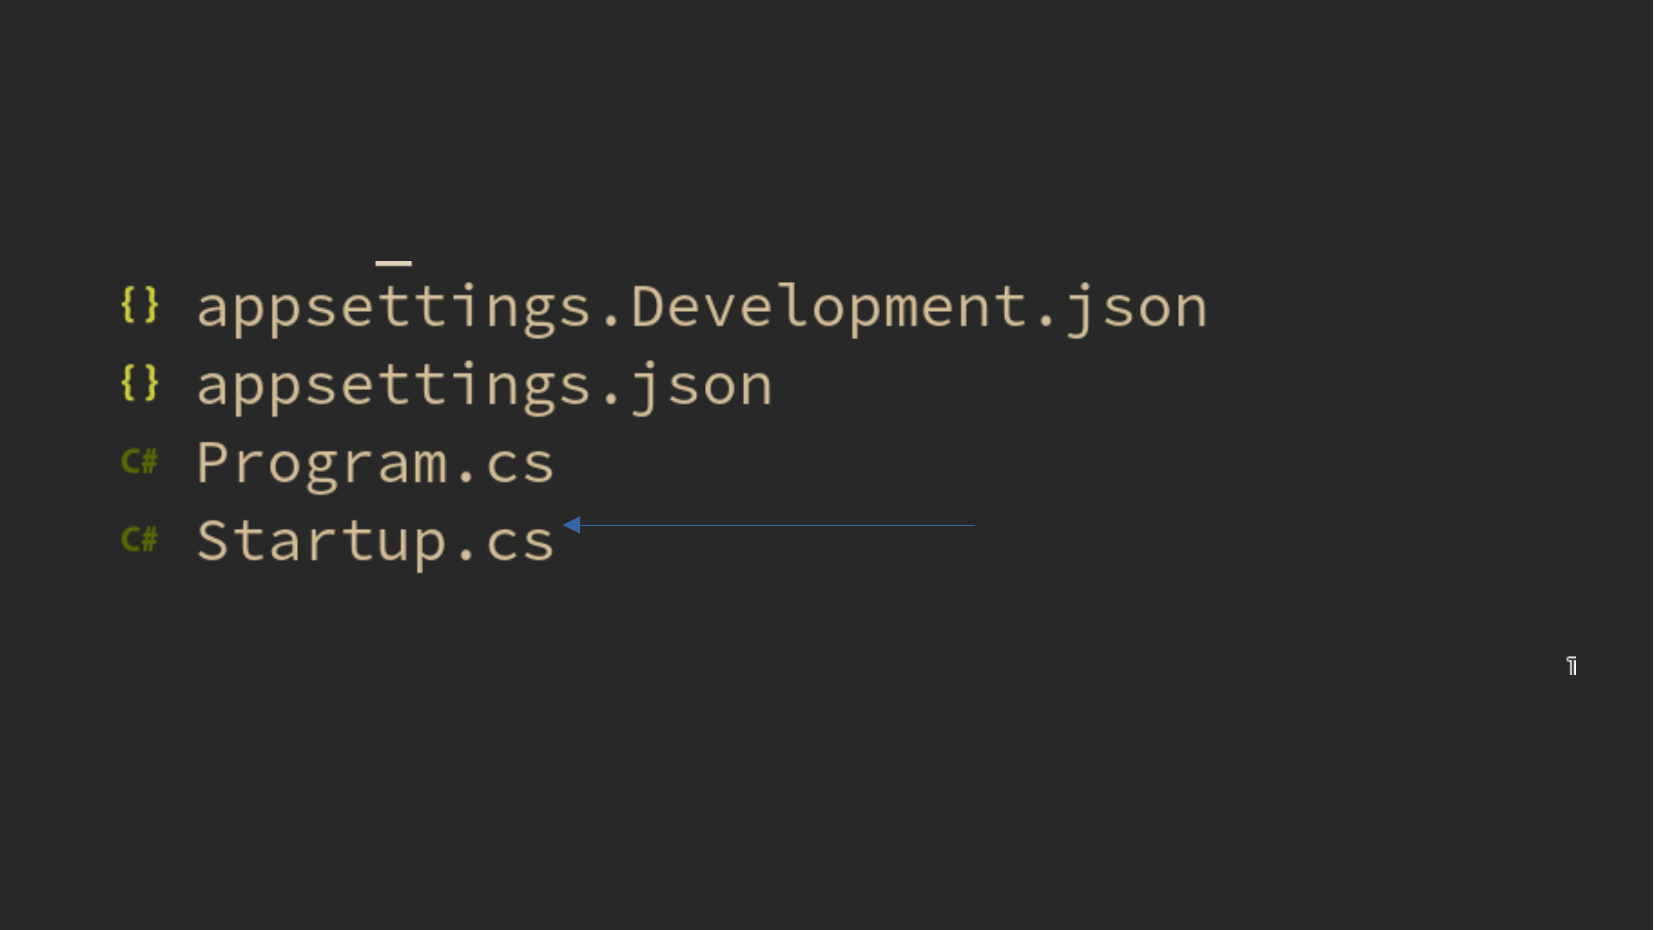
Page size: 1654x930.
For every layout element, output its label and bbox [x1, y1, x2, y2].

picture [75, 261, 1576, 676]
